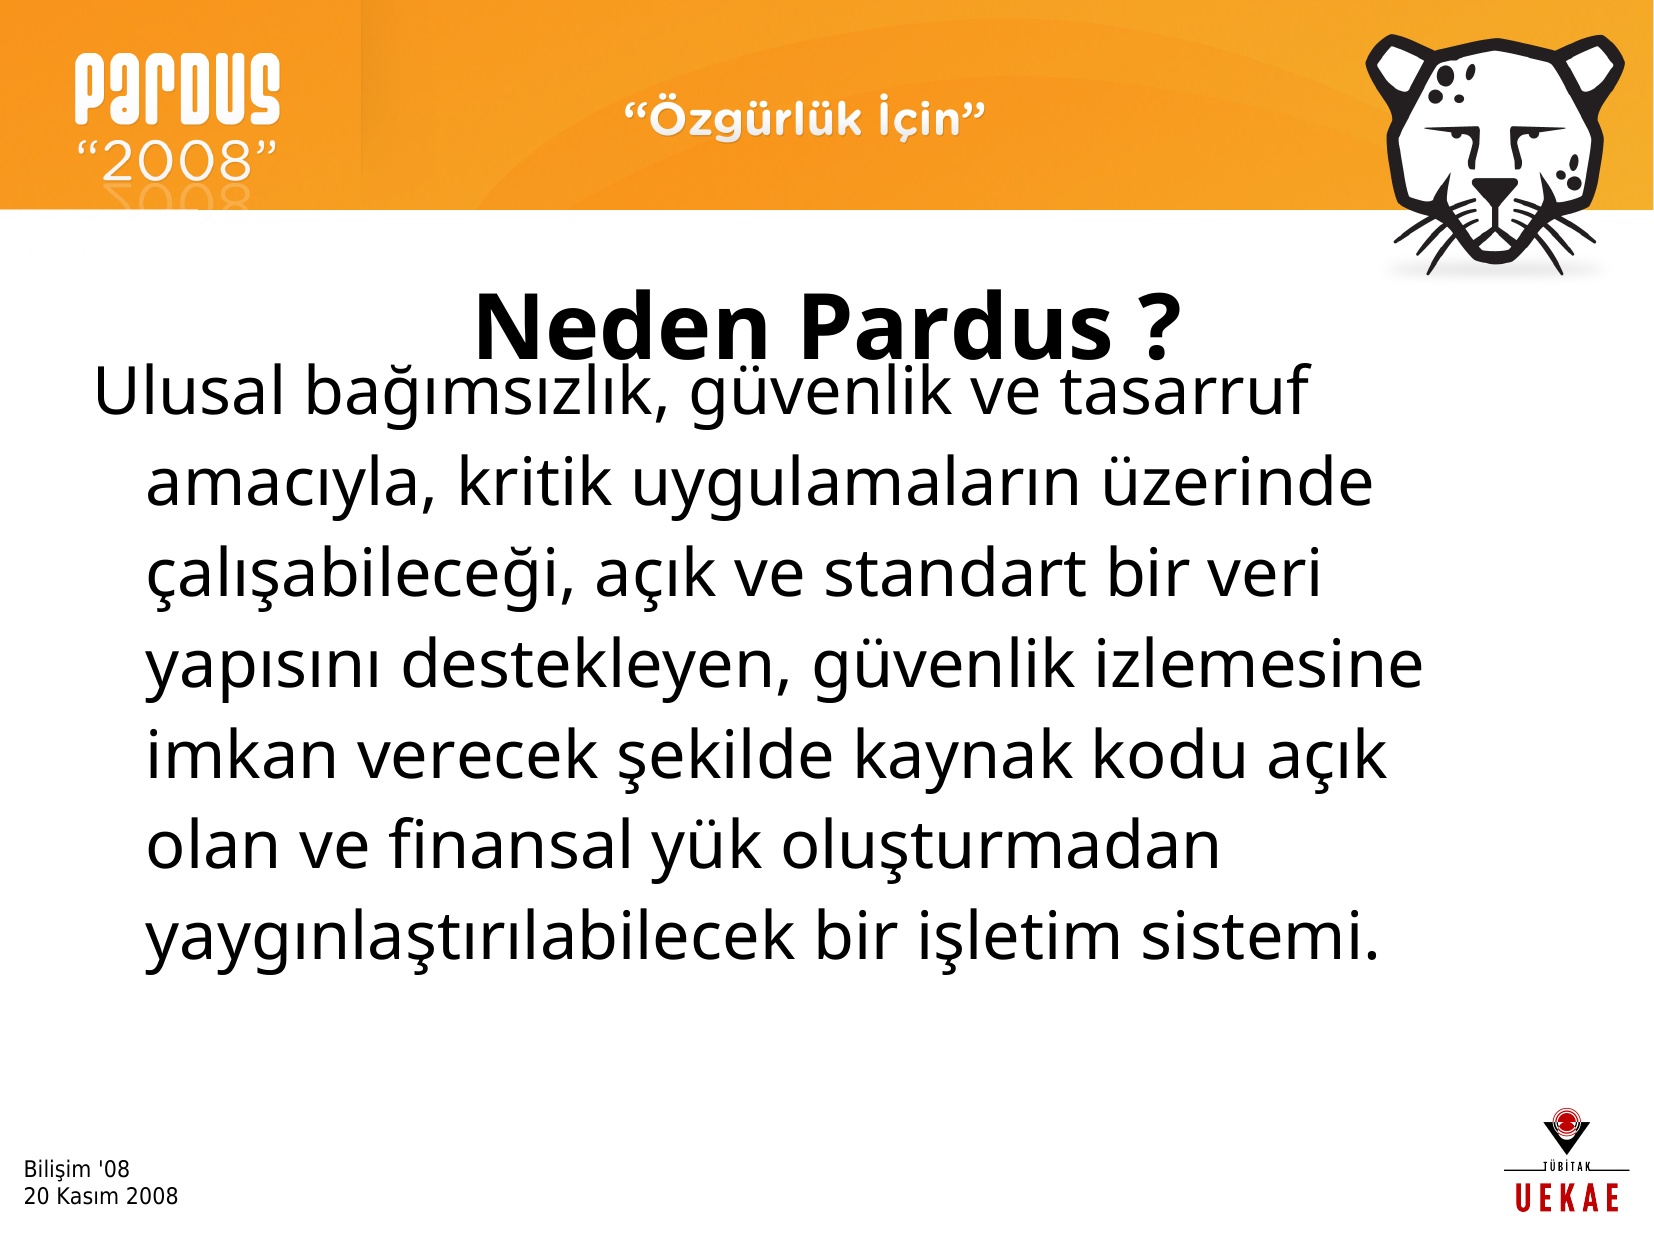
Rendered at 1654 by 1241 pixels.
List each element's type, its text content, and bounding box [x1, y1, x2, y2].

picture [0, 0, 1654, 293]
picture [1500, 1104, 1634, 1215]
list Ulusal bağımsızlık, güvenlik ve tasarruf amacıyla, kritik uygulamaların üzerinde çalışabileceği, açık ve standart bir veri yapısını destekleyen, güvenlik izlemesine imkan verecek şekilde kaynak kodu açık olan ve finansal yük oluşturmadan yaygınlaştırılabilecek bir işletim sistemi. [75, 343, 1488, 1126]
title Neden Pardus ? [82, 220, 1571, 428]
